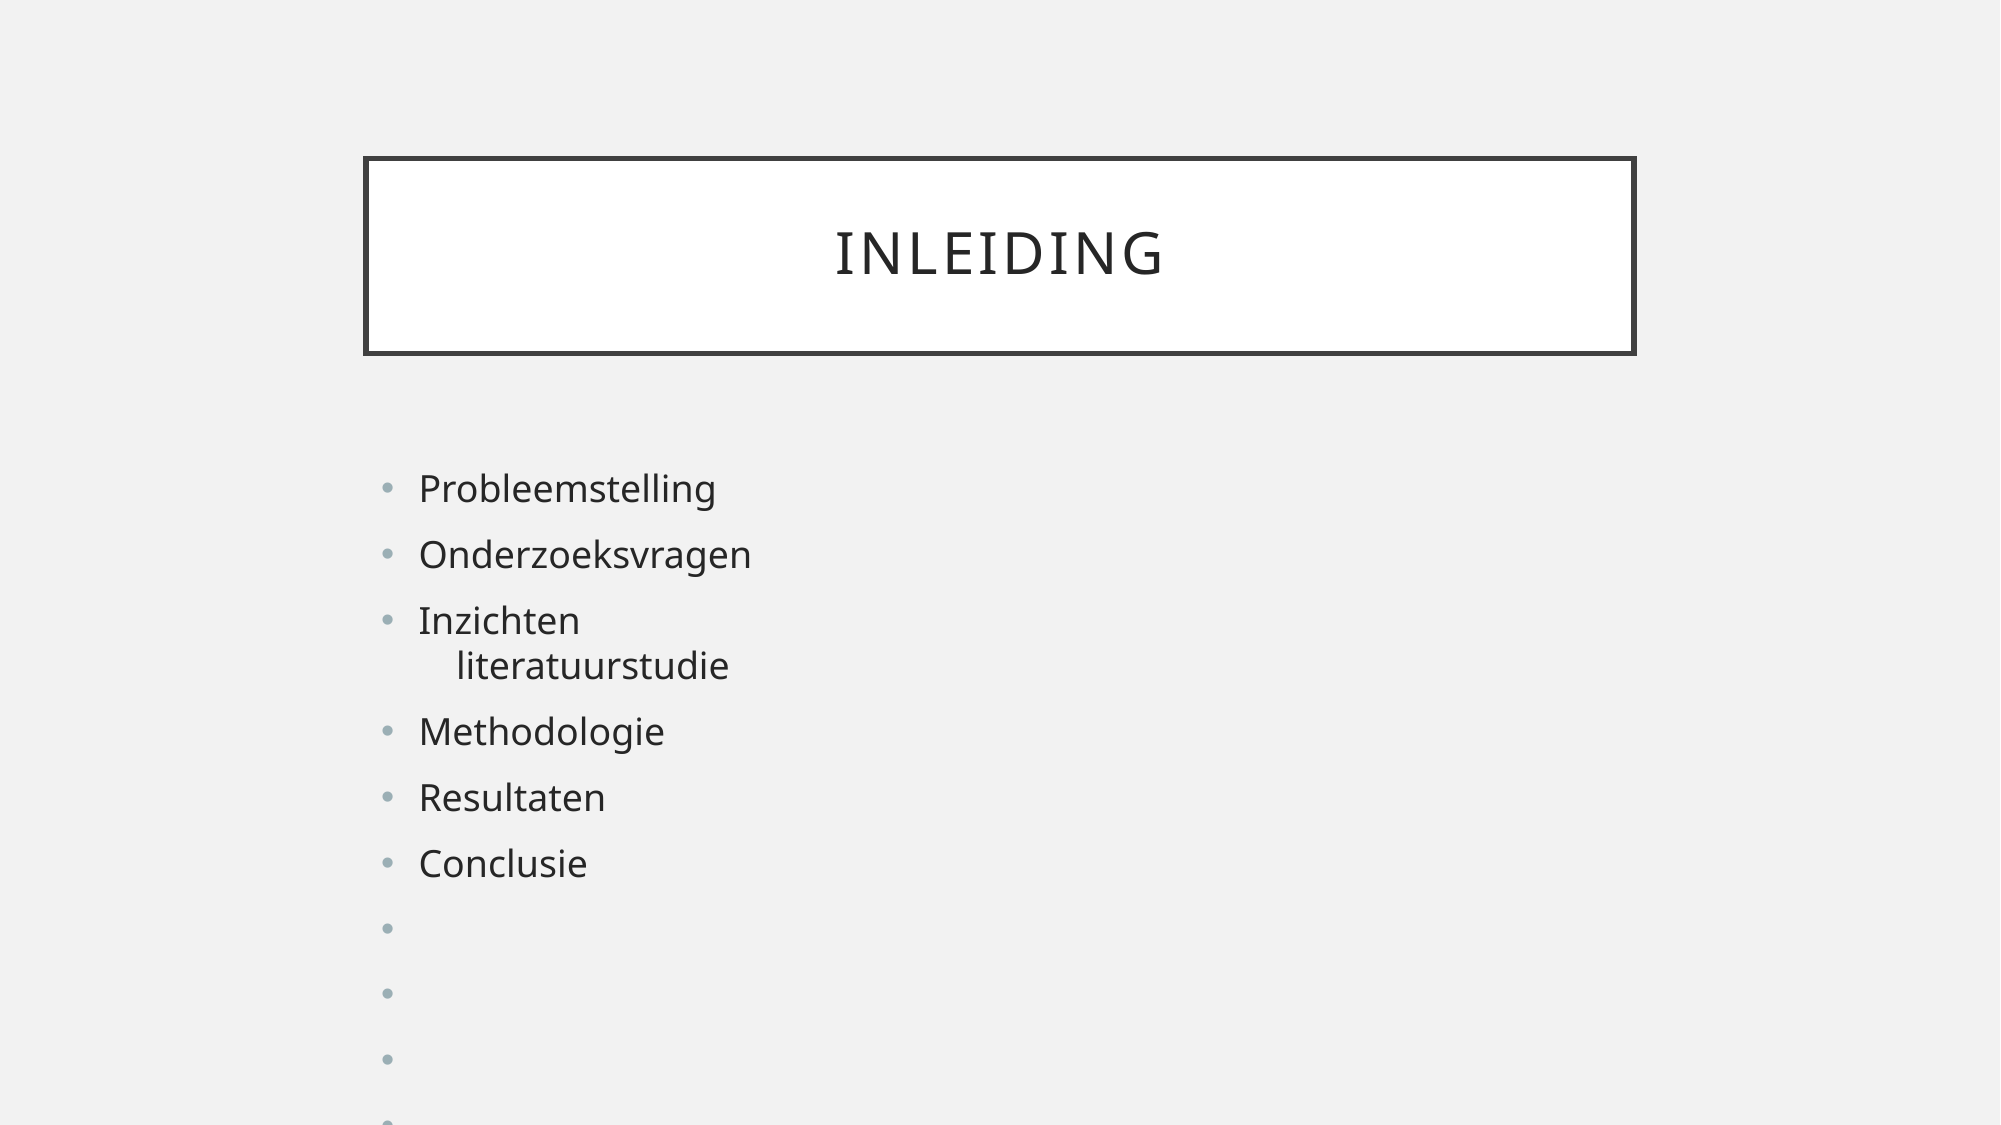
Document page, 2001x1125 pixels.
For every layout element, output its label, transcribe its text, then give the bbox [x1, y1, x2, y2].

list Probleemstelling Onderzoeksvragen Inzichten literatuurstudie Methodologie Resultaten Conclusie [366, 457, 856, 967]
title Inleiding [366, 158, 1634, 354]
